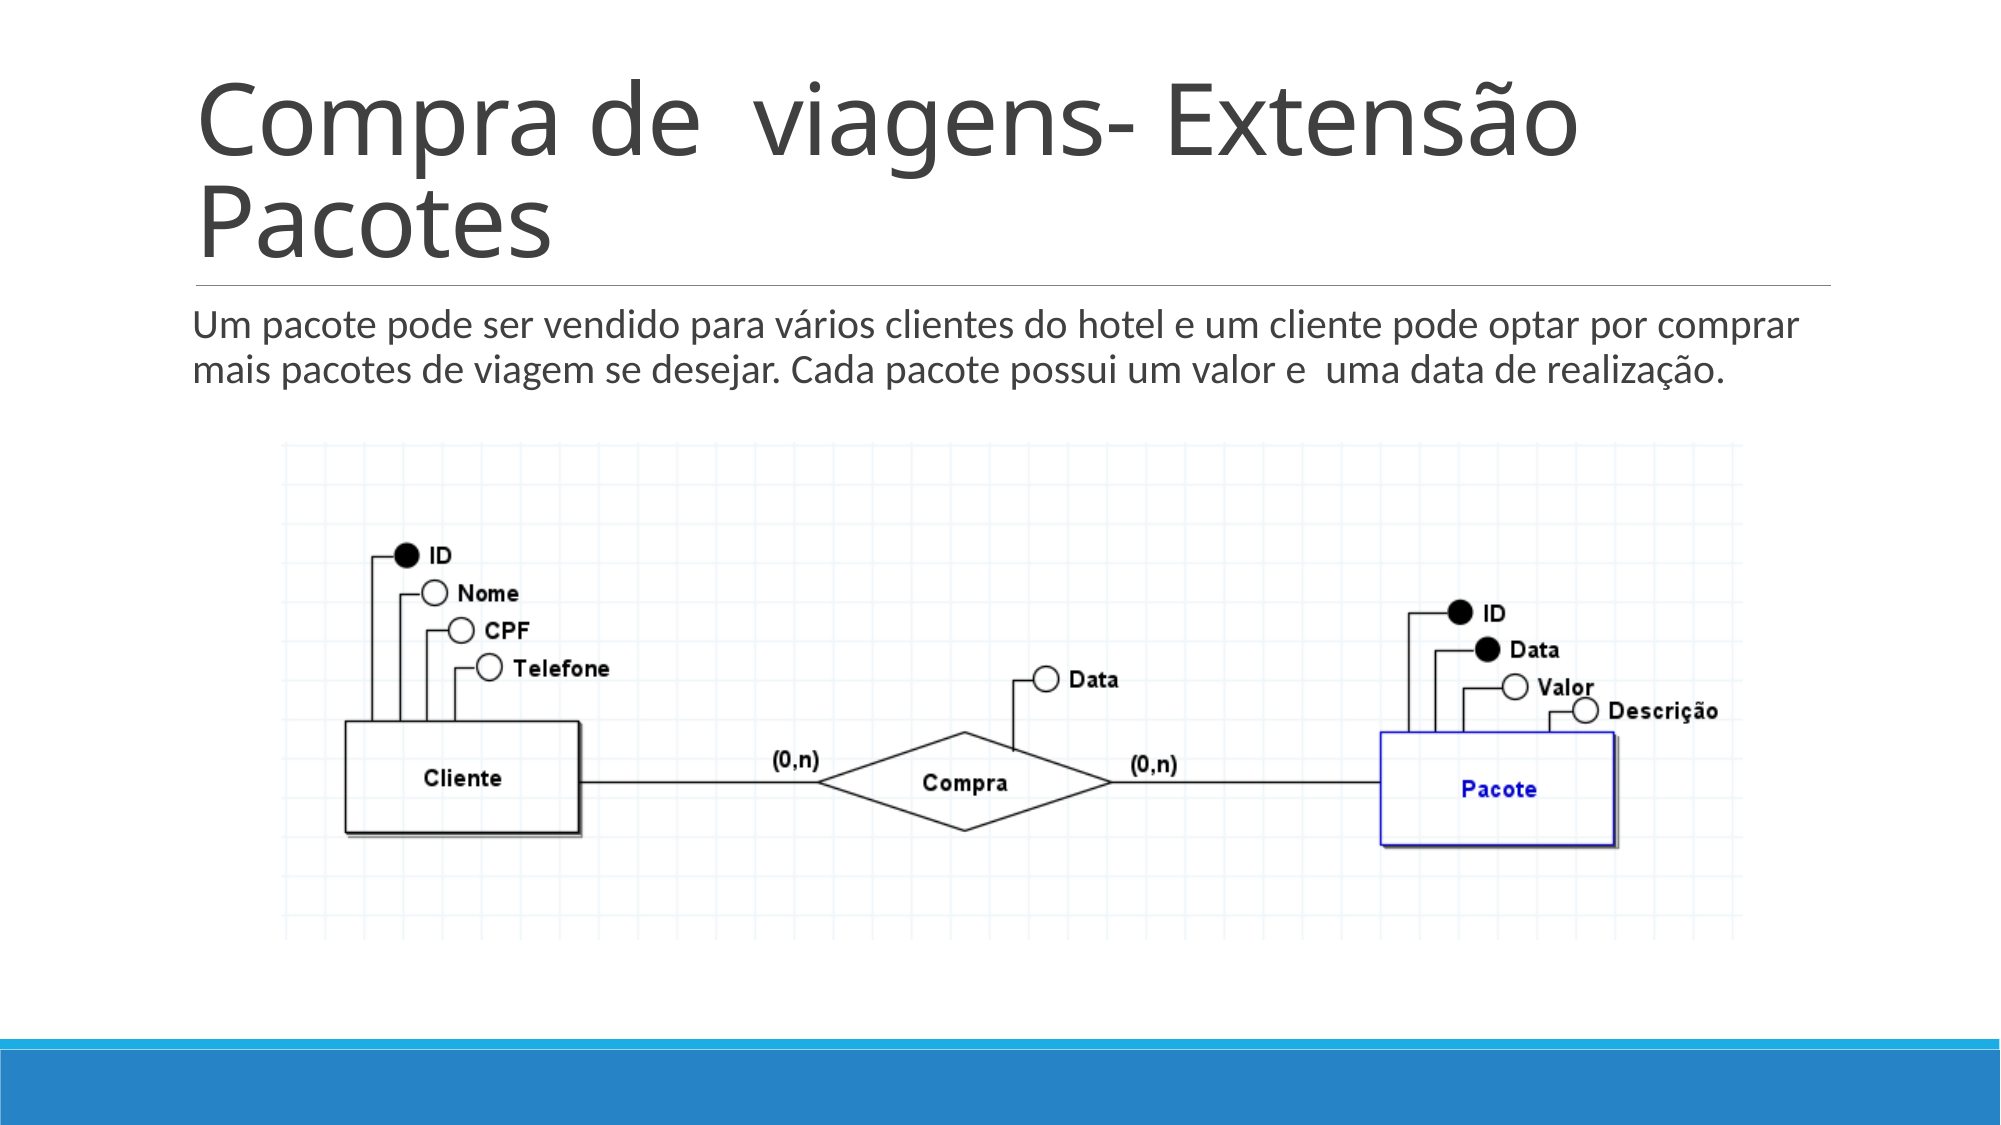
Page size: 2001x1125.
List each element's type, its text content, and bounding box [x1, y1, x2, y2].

picture [281, 442, 1743, 940]
list Um pacote pode ser vendido para vários clientes do hotel e um cliente pode optar por comprar mais pacotes de viagem se desejar. Cada pacote possui um valor e uma data de realização. [177, 295, 1802, 956]
title Compra de viagens- Extensão Pacotes [180, 47, 1830, 285]
